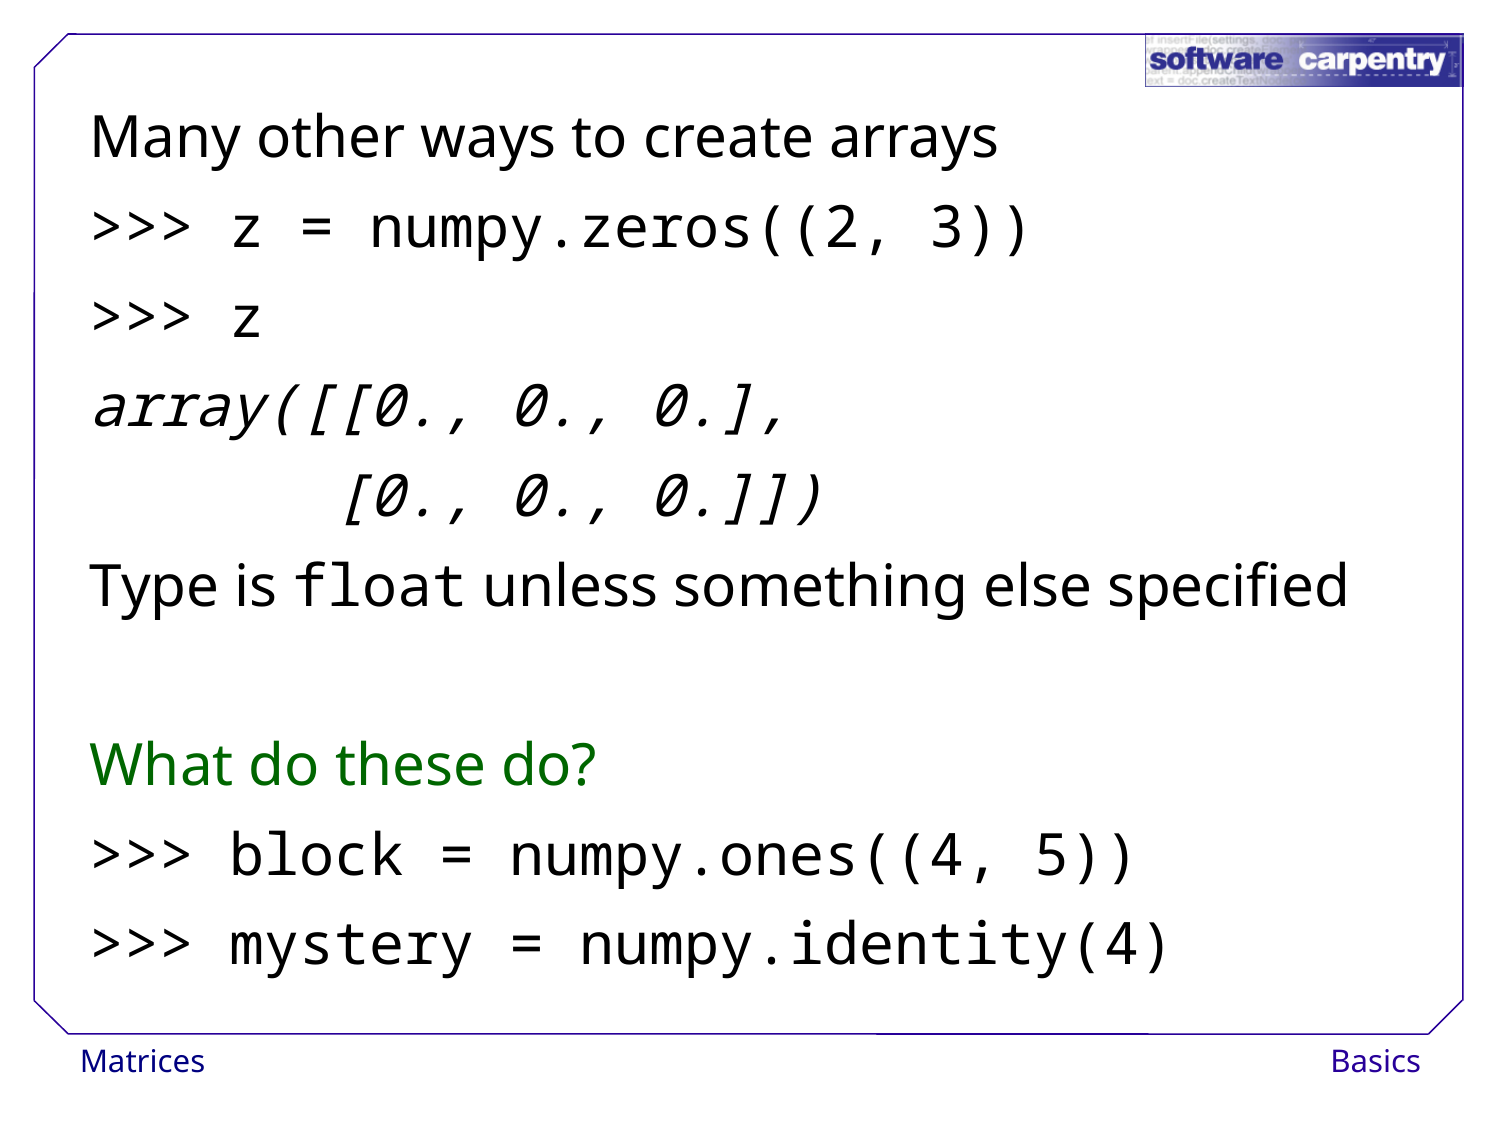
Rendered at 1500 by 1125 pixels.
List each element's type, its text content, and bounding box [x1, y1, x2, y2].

list Many other ways to create arrays >>> z = numpy.zeros((2, 3)) >>> z array([[0., 0., 0.], [0., 0., 0.]]) Type is float unless something else specified What do these do? >>> block = numpy.ones((4, 5)) >>> mystery = numpy.identity(4) [75, 99, 1426, 1013]
picture [1145, 33, 1464, 87]
